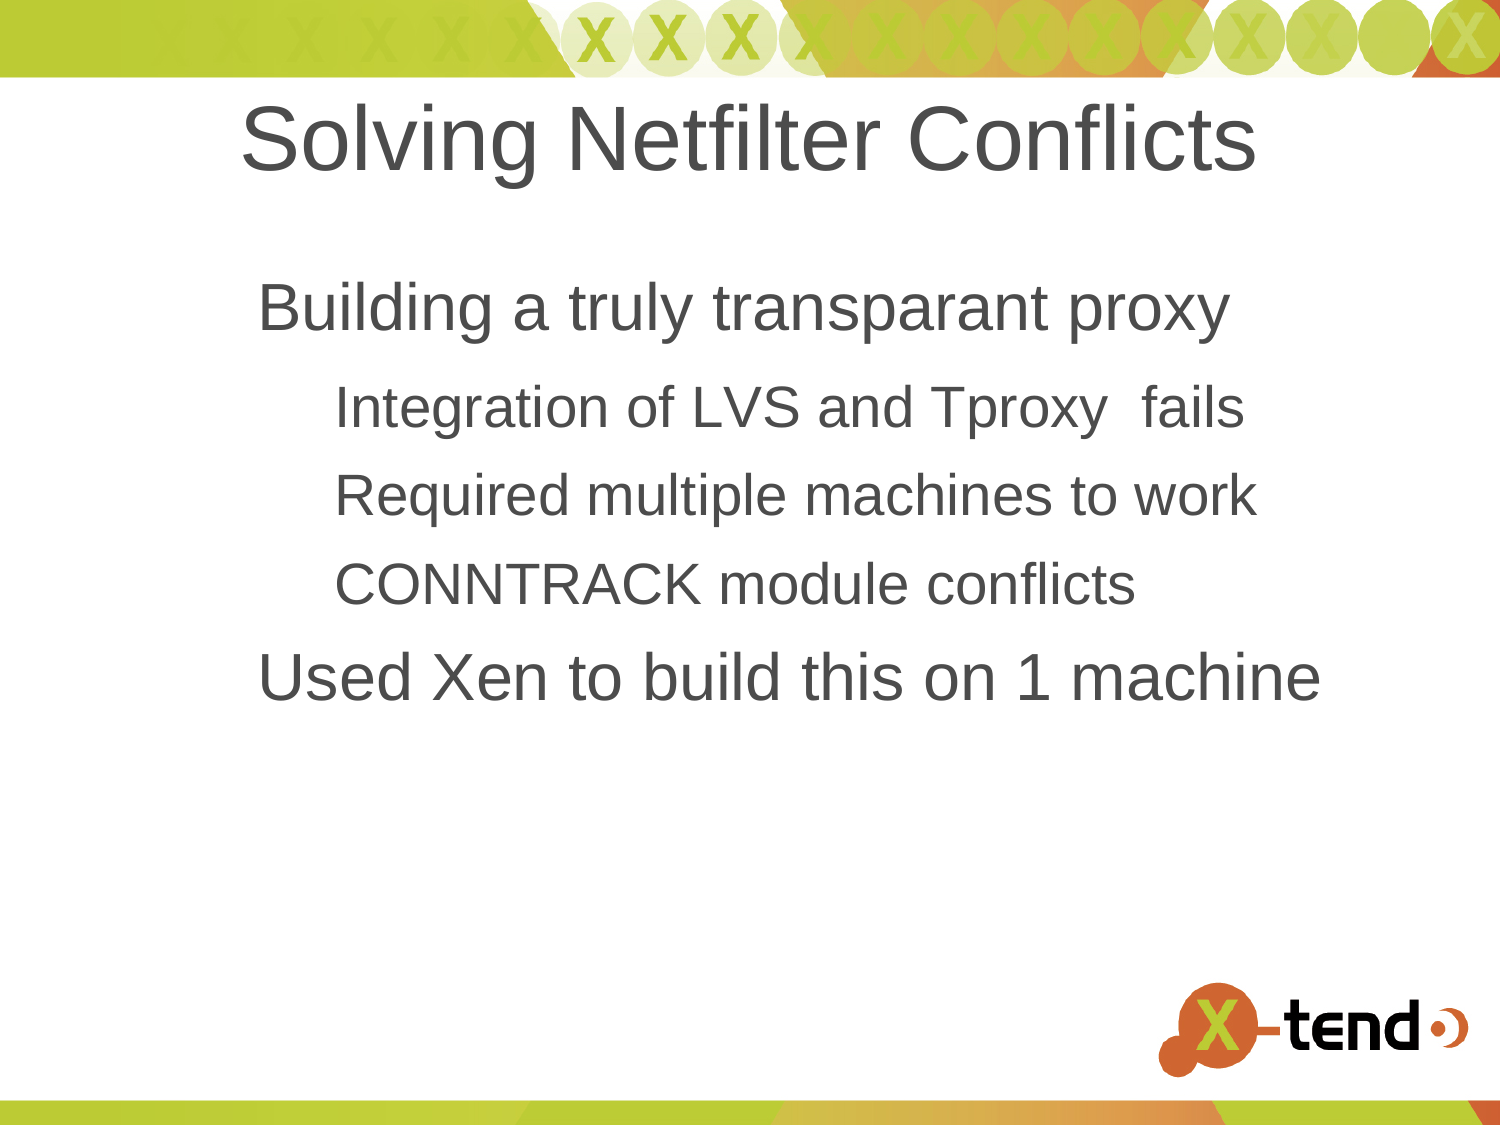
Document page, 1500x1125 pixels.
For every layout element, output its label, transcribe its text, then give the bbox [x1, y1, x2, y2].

list Building a truly transparant proxy Integration of LVS and Tproxy fails Required multiple machines to work CONNTRACK module conflicts Used Xen to build this on 1 machine [225, 262, 1476, 1113]
picture [0, 0, 1500, 1125]
title Solving Netfilter Conflicts [75, 45, 1426, 233]
